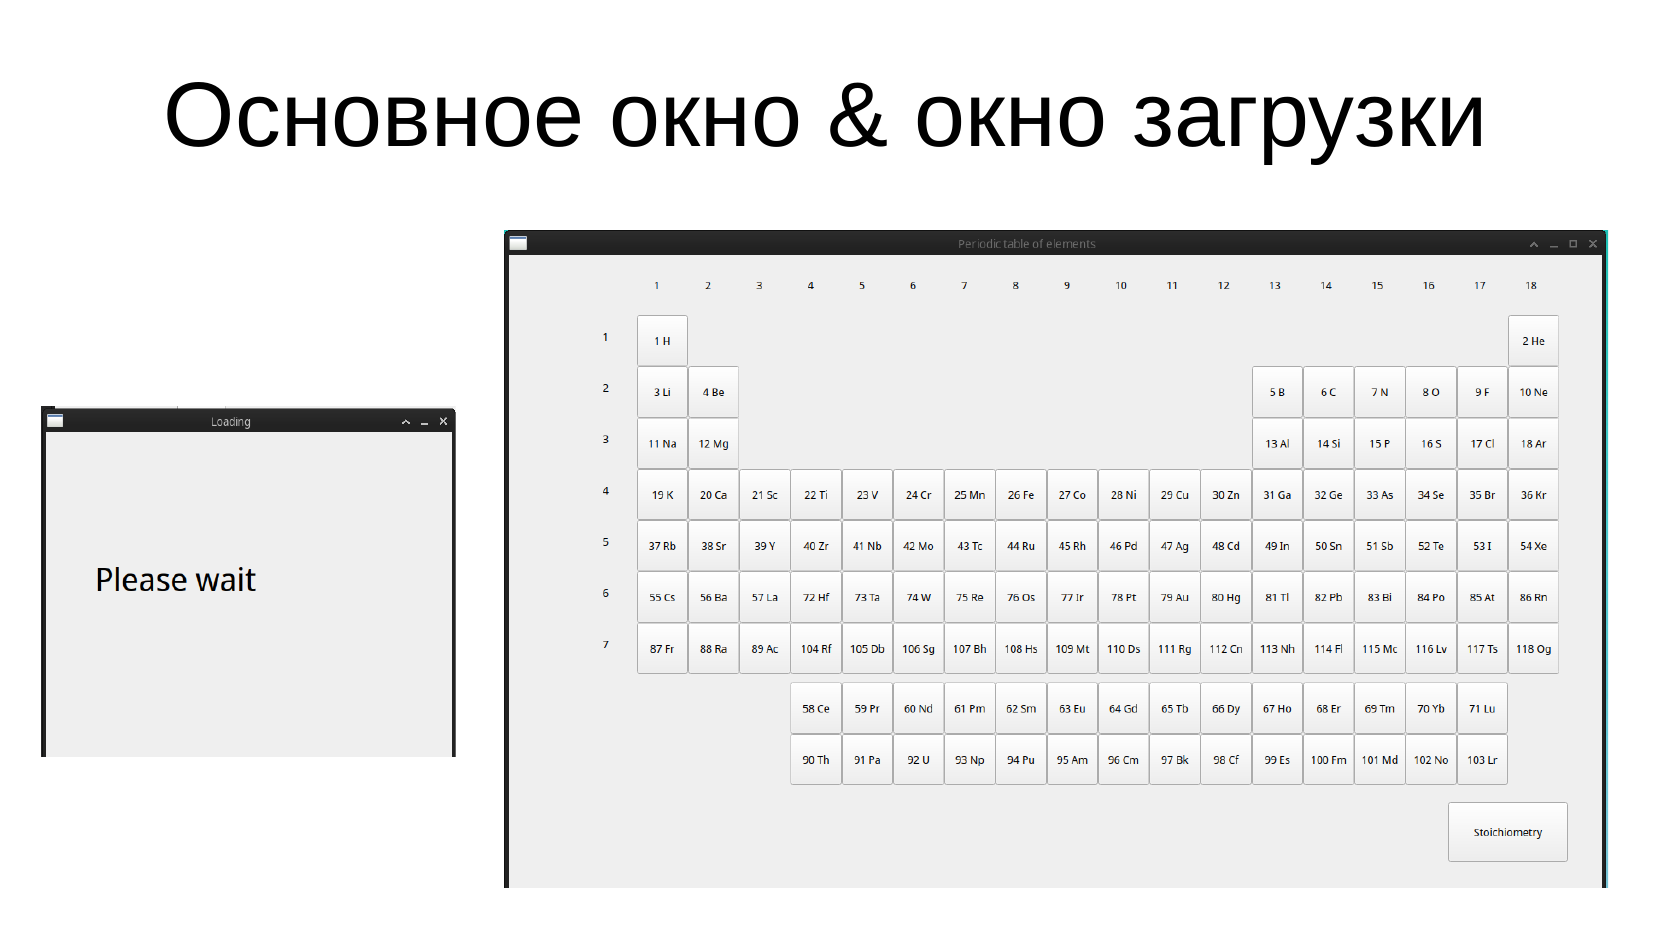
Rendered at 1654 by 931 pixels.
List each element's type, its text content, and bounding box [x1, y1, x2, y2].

picture [41, 406, 456, 757]
title Основное окно & окно загрузки [82, 37, 1571, 193]
picture [504, 230, 1609, 888]
